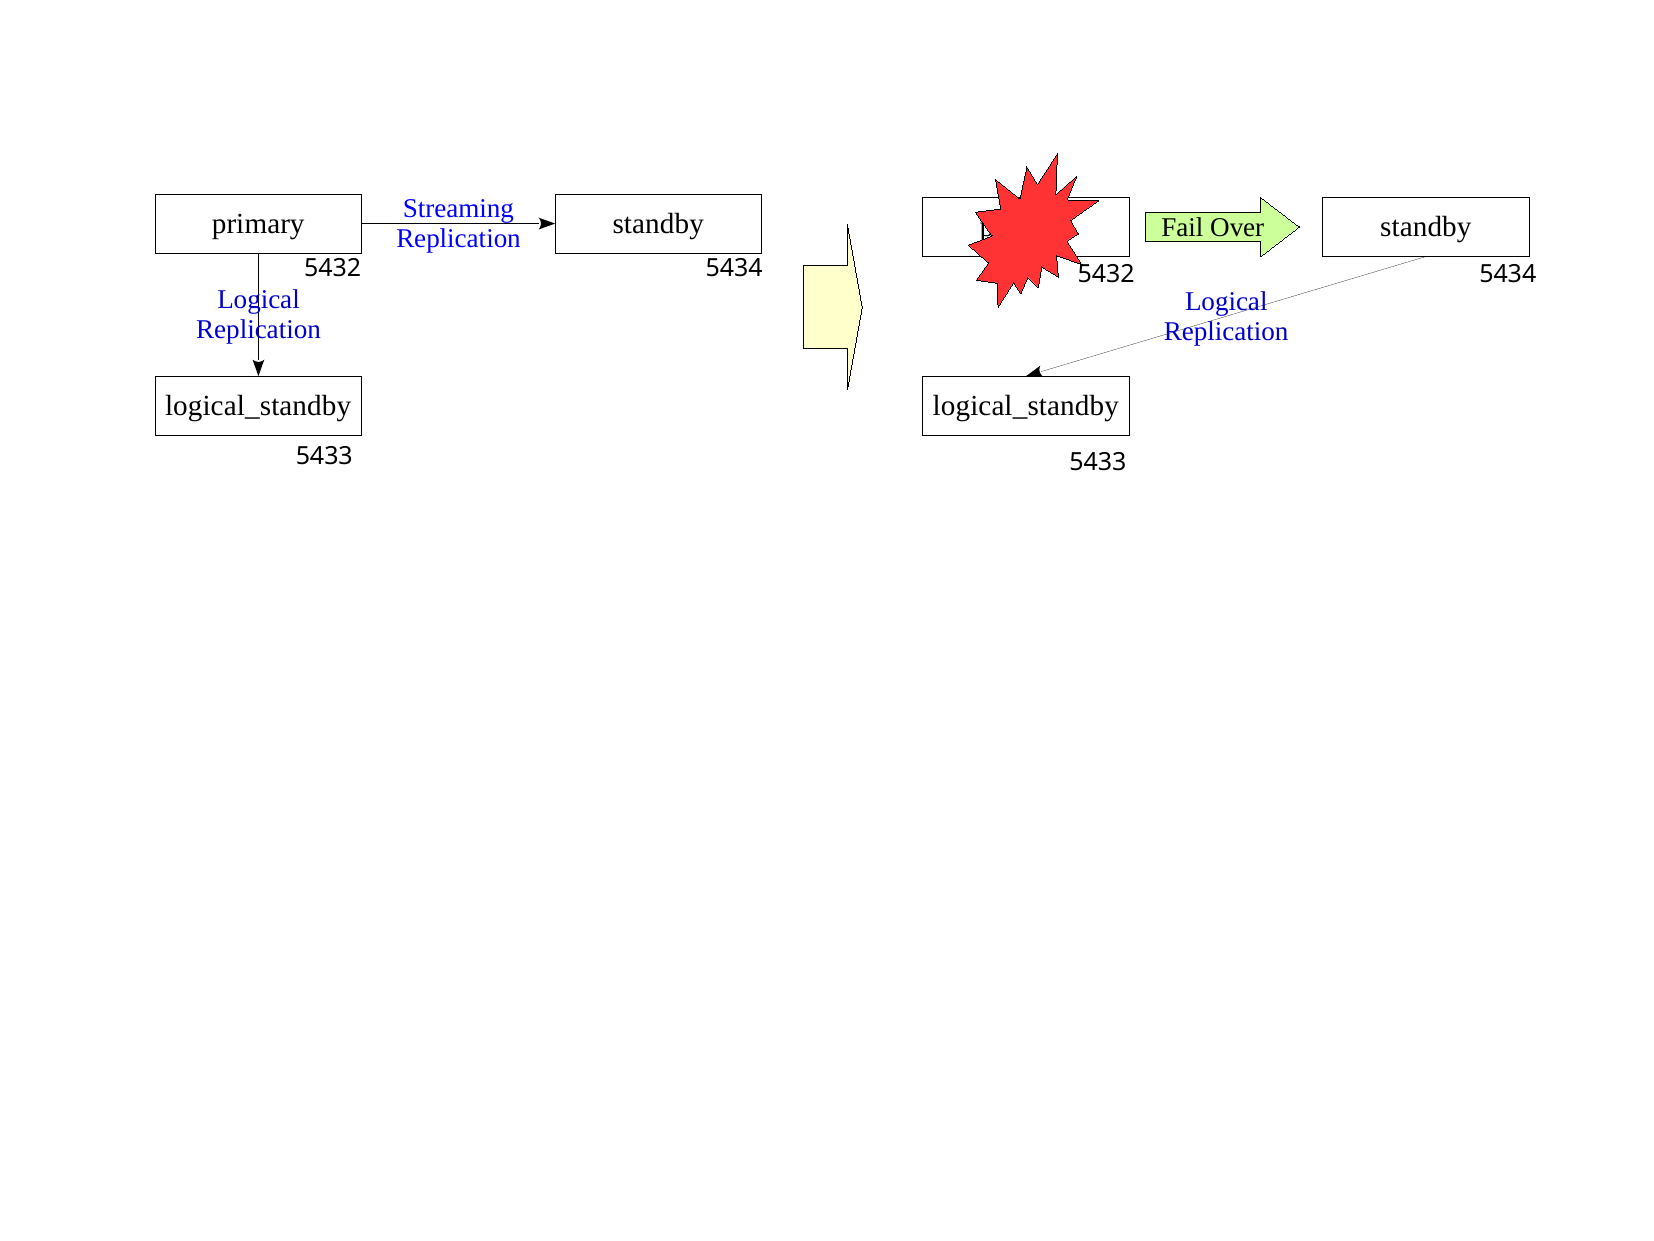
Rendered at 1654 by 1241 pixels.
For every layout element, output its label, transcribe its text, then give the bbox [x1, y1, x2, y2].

text_box 5433 [280, 430, 367, 479]
text_box standby [1322, 197, 1530, 257]
text_box primary [922, 197, 1000, 257]
text_box logical_standby [155, 376, 362, 436]
text_box [968, 153, 1099, 308]
text_box 5434 [1464, 248, 1550, 297]
text_box 5432 [289, 242, 375, 291]
text_box logical_standby [922, 376, 1130, 436]
text_box standby [555, 194, 762, 254]
text_box 5432 [1062, 248, 1149, 297]
text_box 5434 [690, 242, 777, 291]
text_box [803, 224, 863, 390]
text_box primary [155, 194, 362, 254]
text_box 5433 [1054, 435, 1140, 485]
text_box primary [1068, 197, 1130, 248]
text_box Fail Over [1145, 197, 1300, 257]
